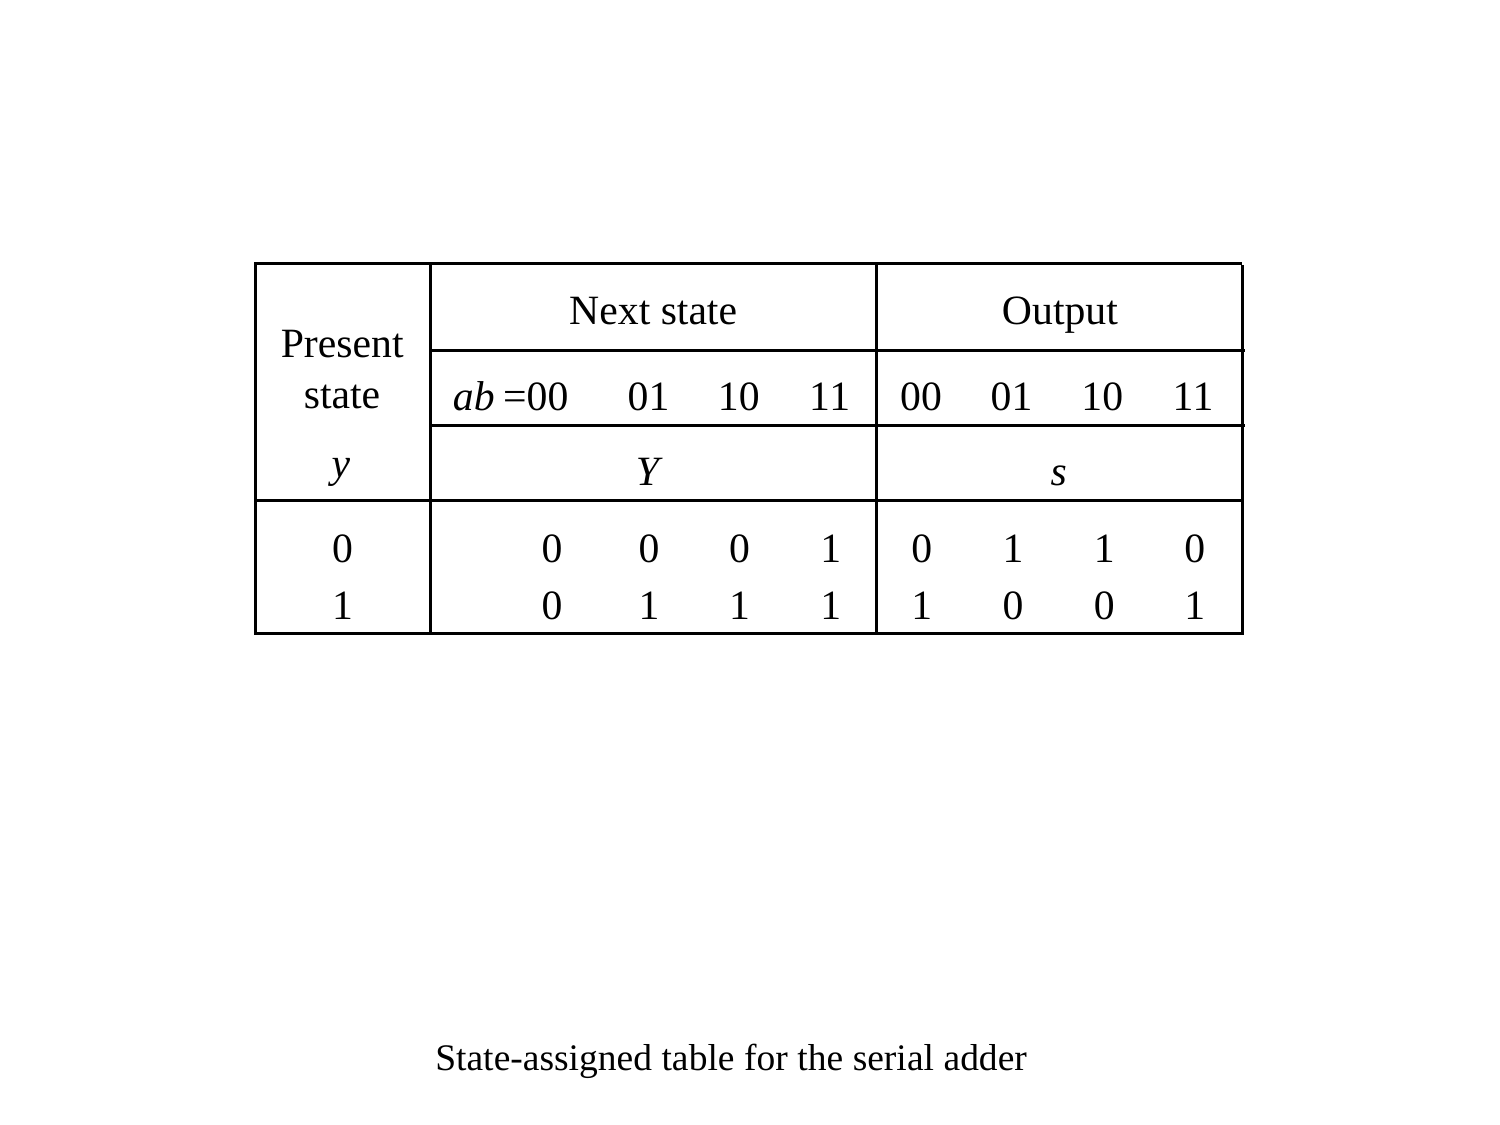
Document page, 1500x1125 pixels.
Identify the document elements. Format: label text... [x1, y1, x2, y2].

text_box Y [635, 443, 670, 494]
text_box 1 [820, 520, 852, 571]
text_box state [303, 367, 391, 418]
text_box 1 [1184, 577, 1217, 628]
text_box 1 [820, 577, 852, 628]
text_box 0 [1002, 577, 1034, 628]
text_box State-assigned table for the serial adder [124, 1025, 1339, 1101]
text_box ab [452, 368, 495, 419]
text_box 1 [638, 577, 671, 628]
text_box 11 [809, 368, 852, 419]
text_box Next state [569, 283, 748, 334]
text_box 0 [1184, 520, 1217, 571]
text_box 1 [911, 577, 944, 628]
text_box Present [280, 315, 415, 366]
text_box 1 [1002, 520, 1034, 571]
text_box Output [1001, 283, 1119, 334]
text_box 0 [911, 520, 944, 571]
text_box 0 [729, 520, 761, 571]
text_box 0 [541, 520, 574, 571]
text_box s [1050, 443, 1078, 494]
text_box 11 [1172, 368, 1215, 419]
text_box 1 [1093, 520, 1126, 571]
text_box 0 [541, 577, 574, 628]
text_box 01 [990, 368, 1033, 419]
text_box 0 [332, 520, 364, 571]
text_box 1 [332, 577, 364, 628]
text_box 10 [1081, 368, 1124, 419]
text_box 10 [717, 368, 761, 419]
text_box 0 [1093, 577, 1126, 628]
text_box [254, 262, 1245, 635]
text_box 01 [627, 368, 670, 419]
text_box 1 [729, 577, 761, 628]
text_box y [331, 435, 361, 487]
text_box =00 [503, 368, 580, 419]
text_box 0 [638, 520, 671, 571]
text_box 00 [900, 368, 943, 419]
